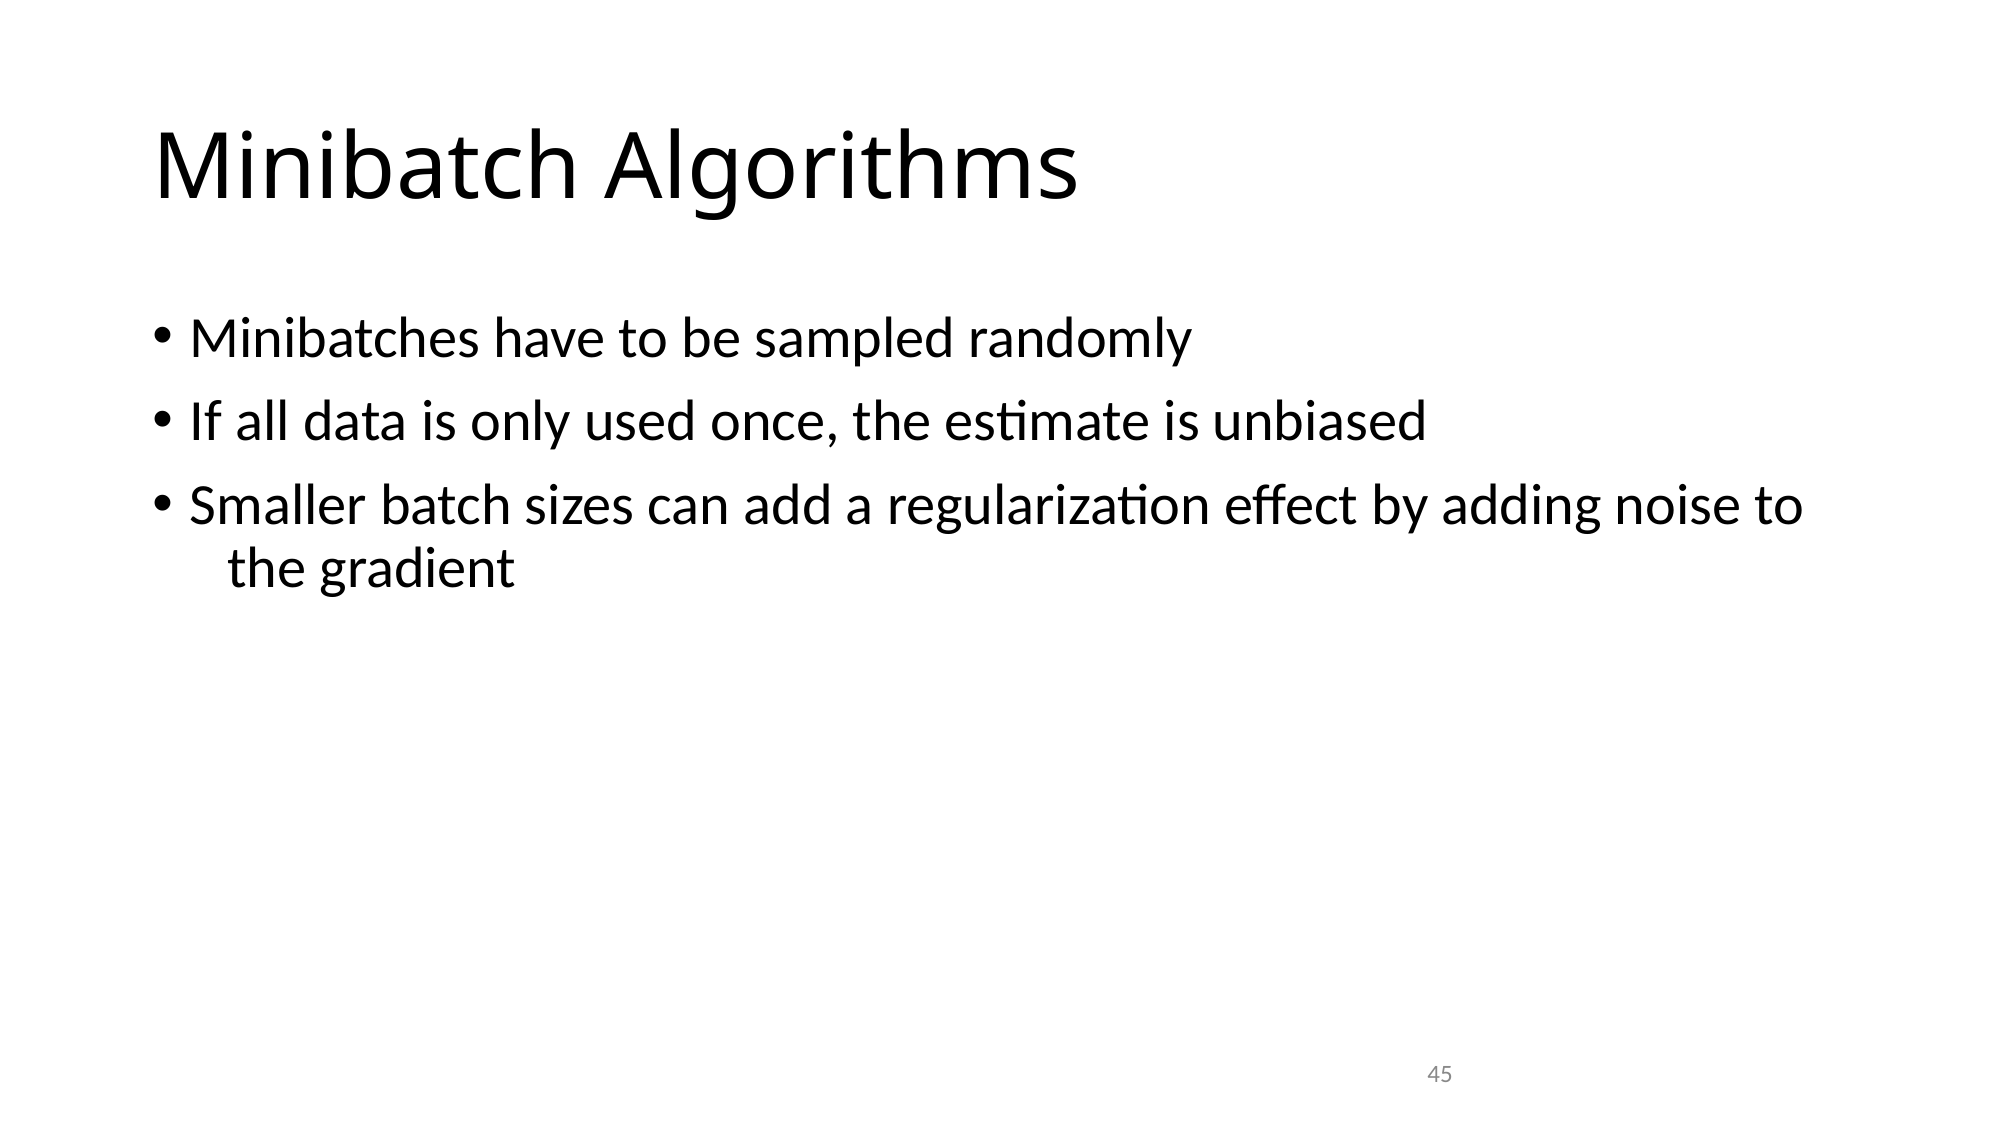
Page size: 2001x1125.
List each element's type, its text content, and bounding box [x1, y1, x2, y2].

list Minibatches have to be sampled randomly If all data is only used once, the estimate is unbiased Smaller batch sizes can add a regularization effect by adding noise to the gradient [137, 299, 1863, 1014]
text_box [1412, 1042, 1863, 1103]
title Minibatch Algorithms [137, 59, 1863, 278]
